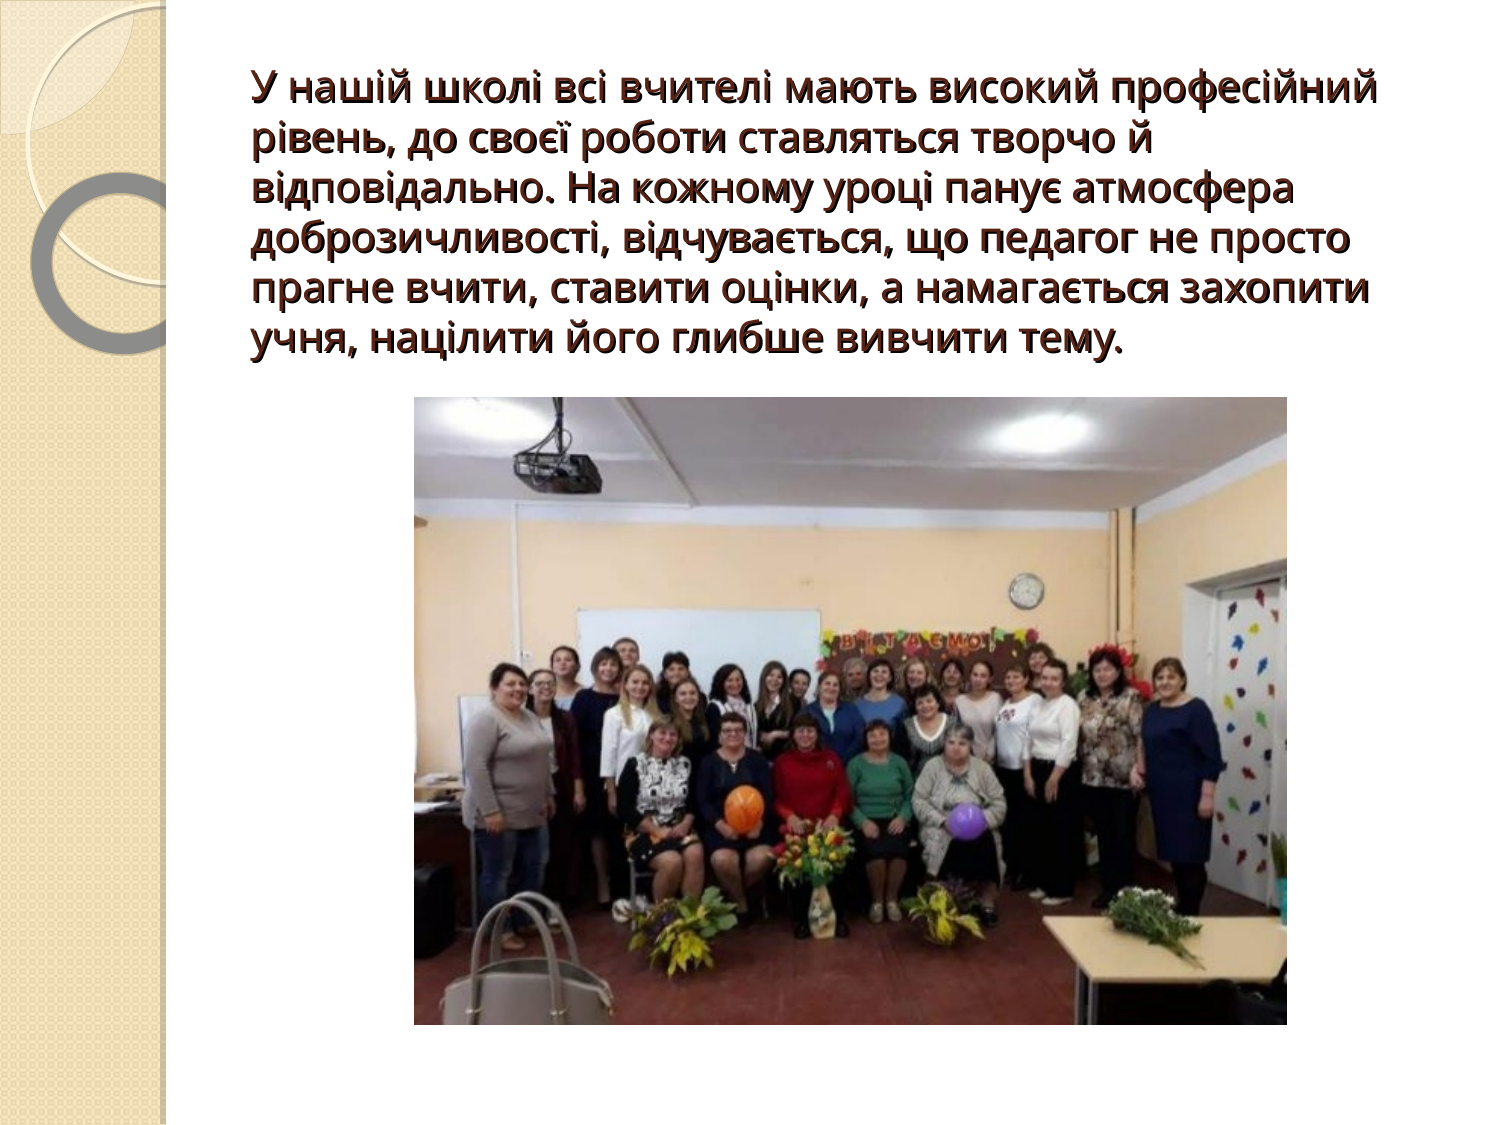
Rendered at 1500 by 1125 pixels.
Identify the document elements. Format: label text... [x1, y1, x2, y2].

title У нашій школі всі вчителі мають високий професійний рівень, до своєї роботи ставляться творчо й відповідально. На кожному уроці панує атмосфера доброзичливості, відчувається, що педагог не просто прагне вчити, ставити оцінки, а намагається захопити учня, націлити його глибше вивчити тему. [235, 45, 1466, 374]
picture [414, 397, 1287, 1026]
